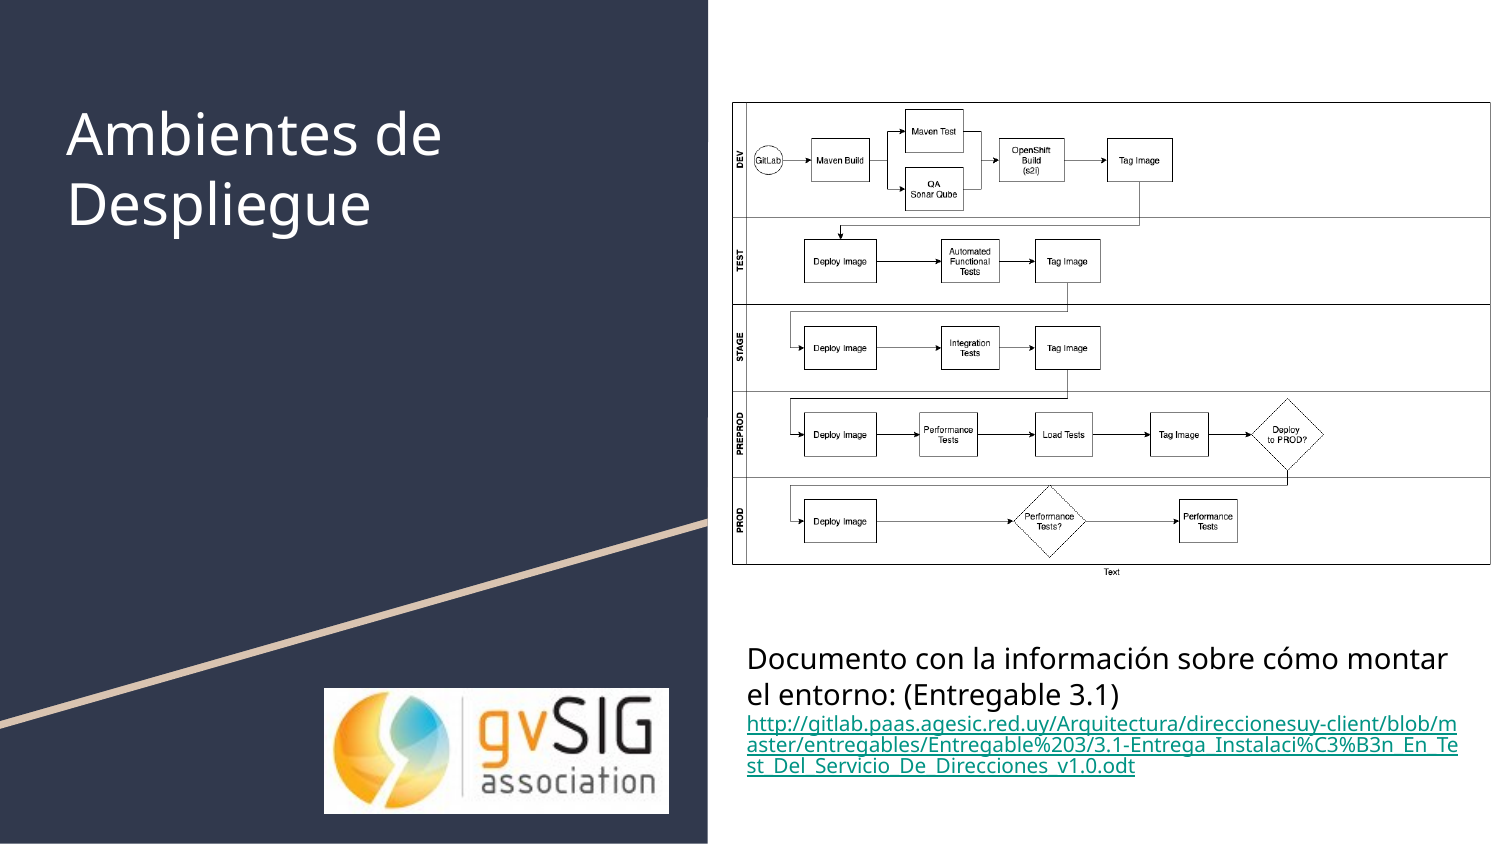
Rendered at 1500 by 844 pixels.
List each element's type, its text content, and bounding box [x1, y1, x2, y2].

text_box Documento con la información sobre cómo montar el entorno: (Entregable 3.1) http://gitlab.paas.agesic.red.uy/Arquitectura/direccionesuy-client/blob/master/entregables/Entregable%203/3.1-Entrega_Instalaci%C3%B3n_En_Test_Del_Servicio_De_Direcciones_v1.0.odt [731, 625, 1479, 814]
picture [731, 101, 1491, 579]
title Ambientes de Despliegue [51, 82, 660, 494]
picture [324, 688, 669, 814]
